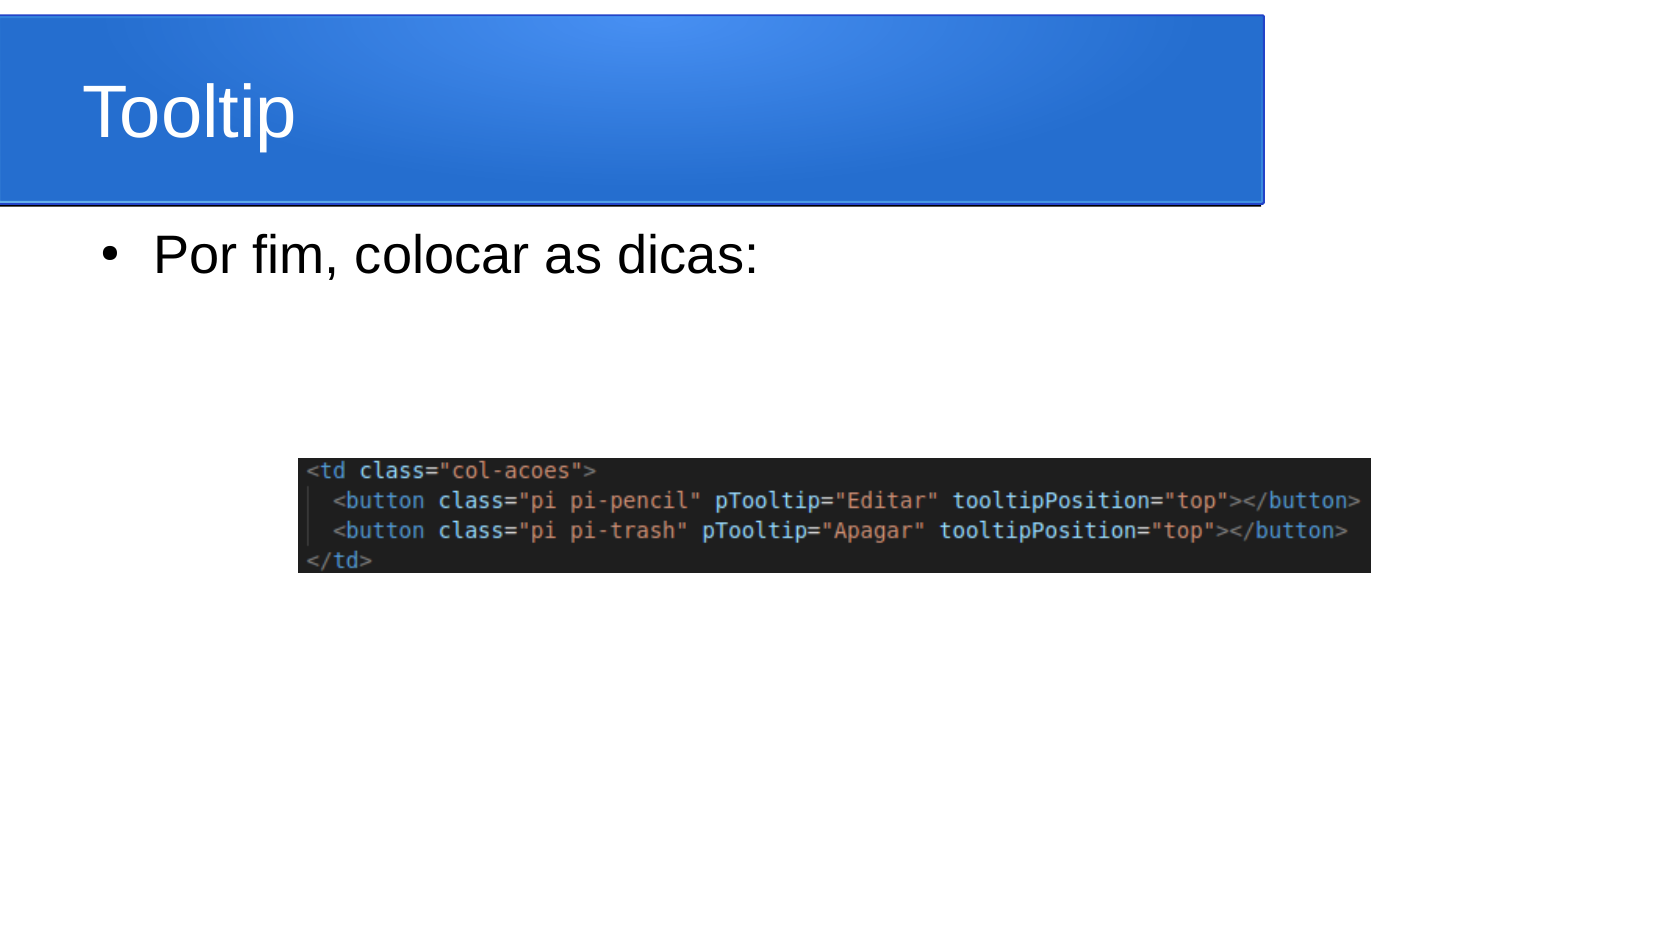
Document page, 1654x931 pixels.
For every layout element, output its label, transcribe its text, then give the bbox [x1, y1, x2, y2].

title Tooltip [82, 35, 1235, 189]
picture [298, 458, 1371, 573]
list Por fim, colocar as dicas: [82, 224, 1571, 764]
